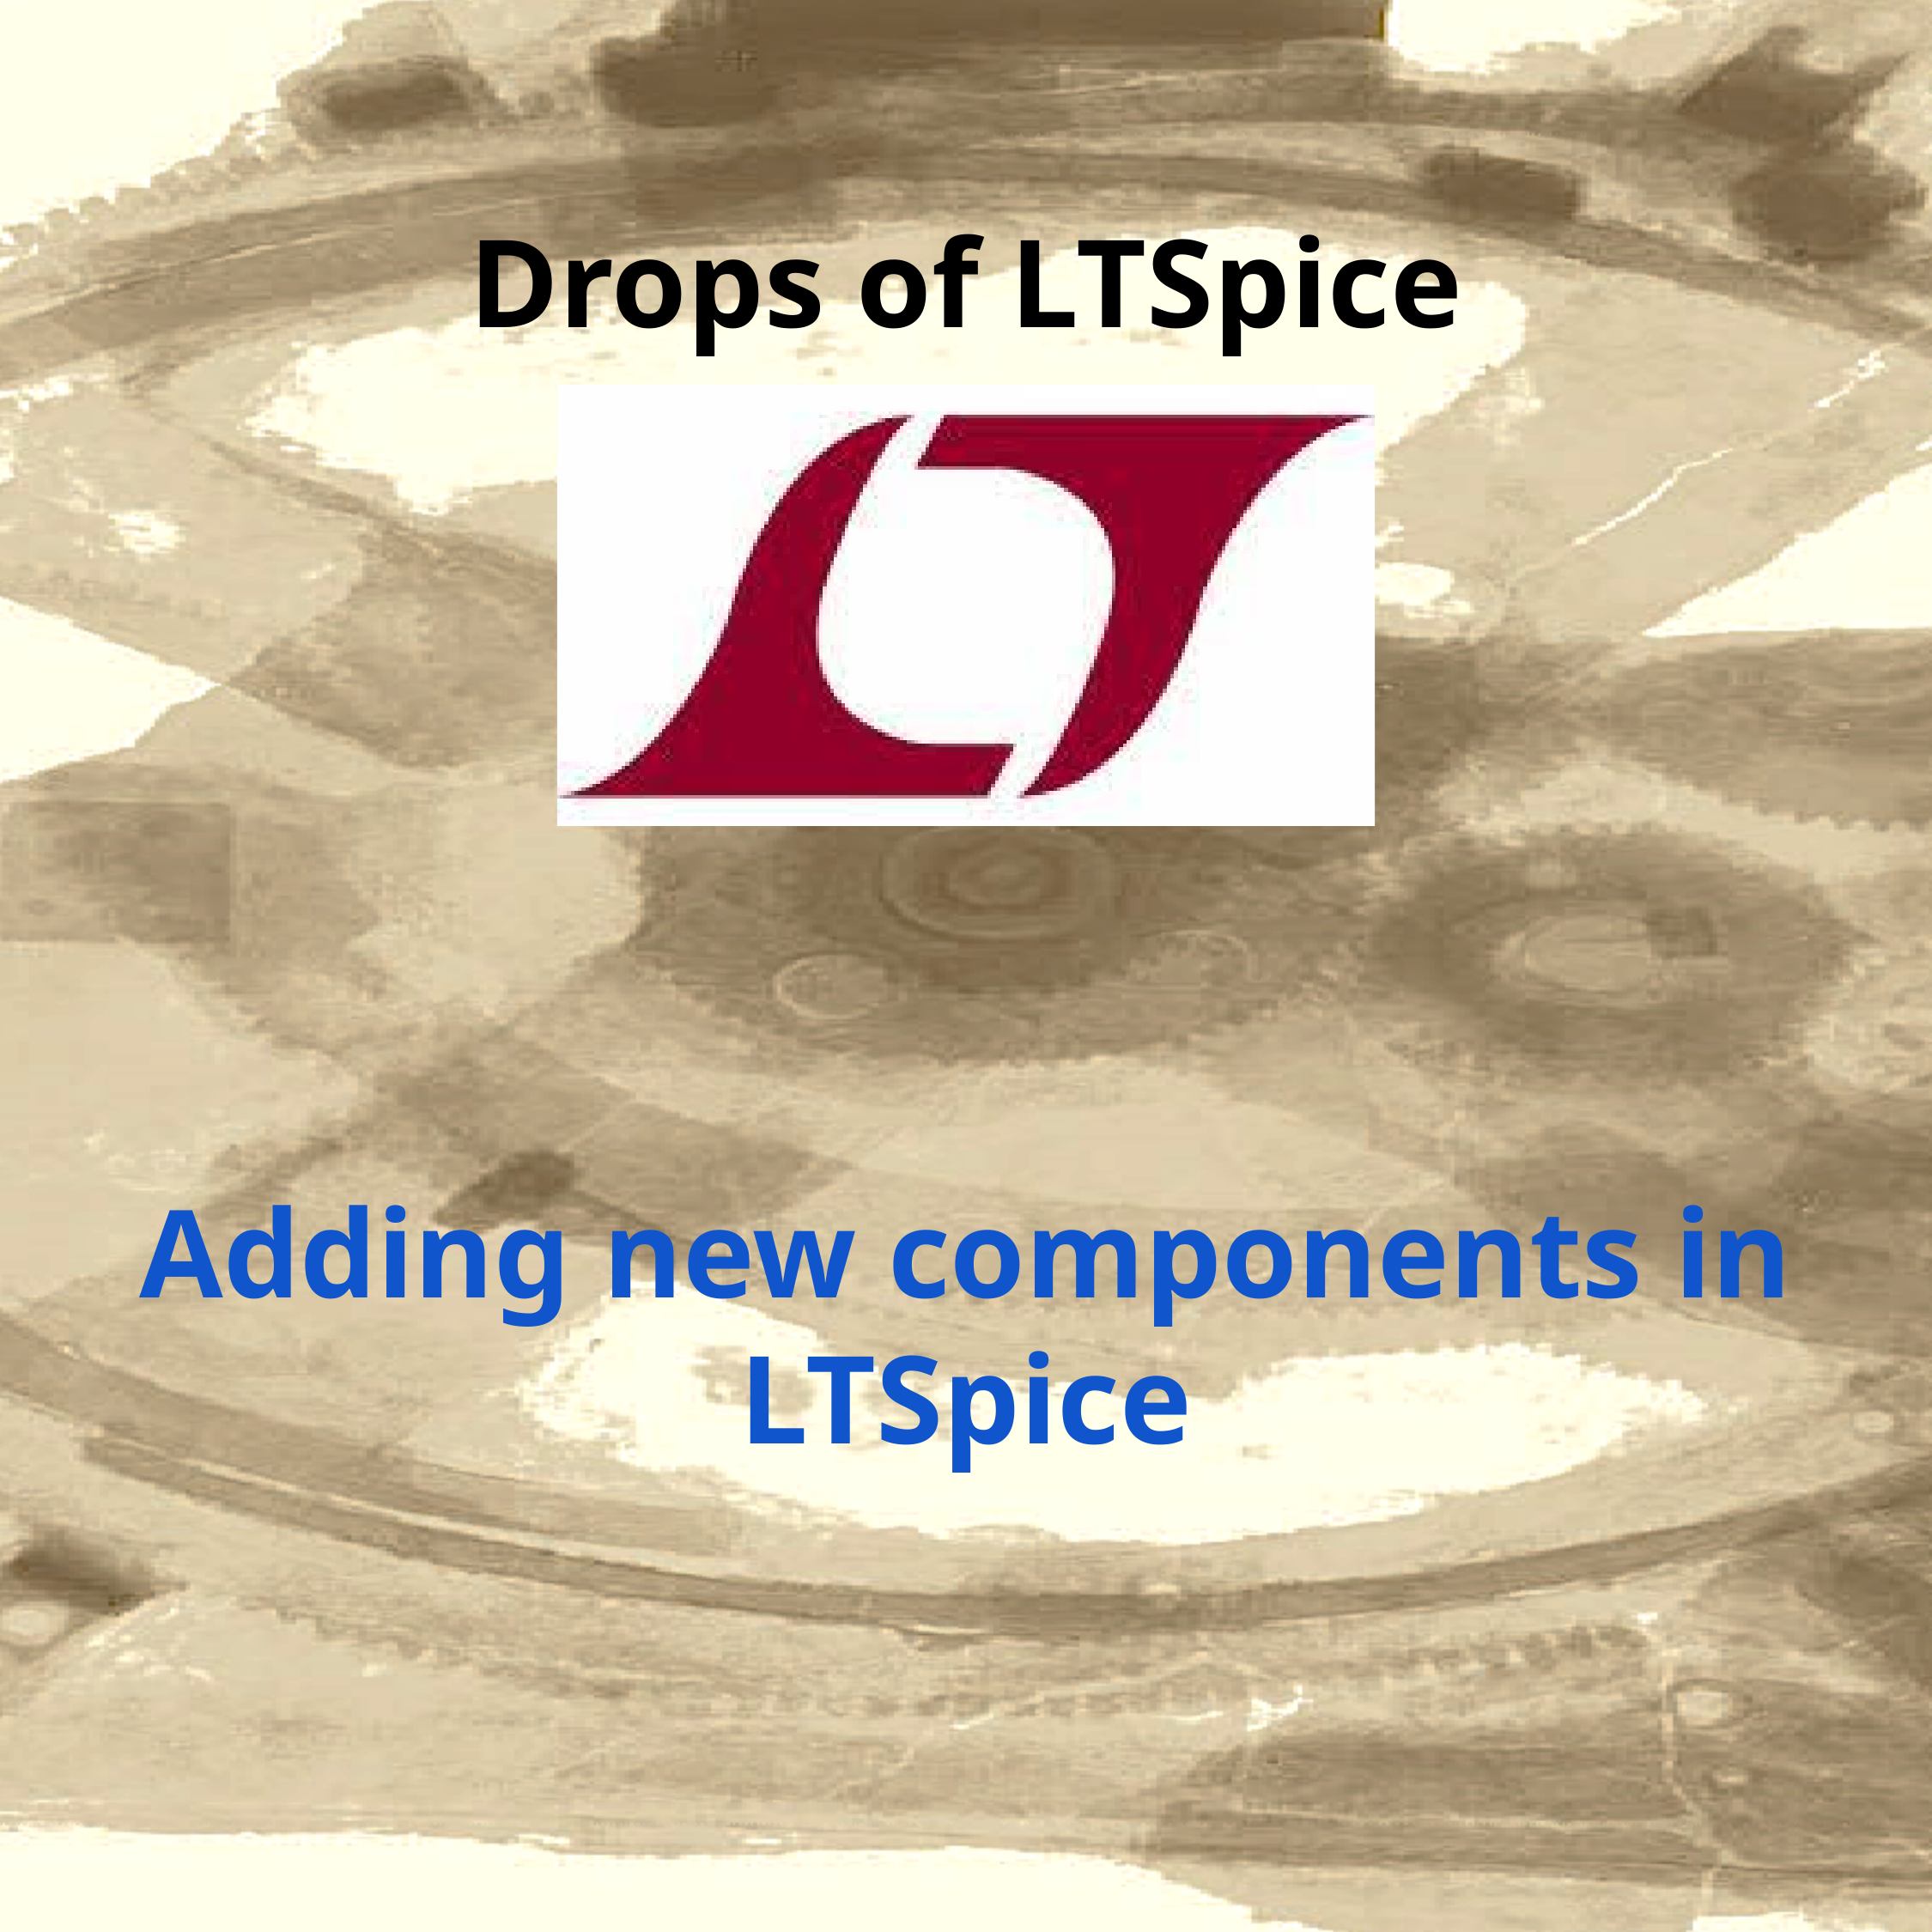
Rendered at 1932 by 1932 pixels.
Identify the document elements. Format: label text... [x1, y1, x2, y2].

text_box Drops of LTSpice [228, 192, 1704, 386]
picture [0, 0, 1932, 1932]
text_box Adding new components in LTSpice [73, 1163, 1859, 1522]
